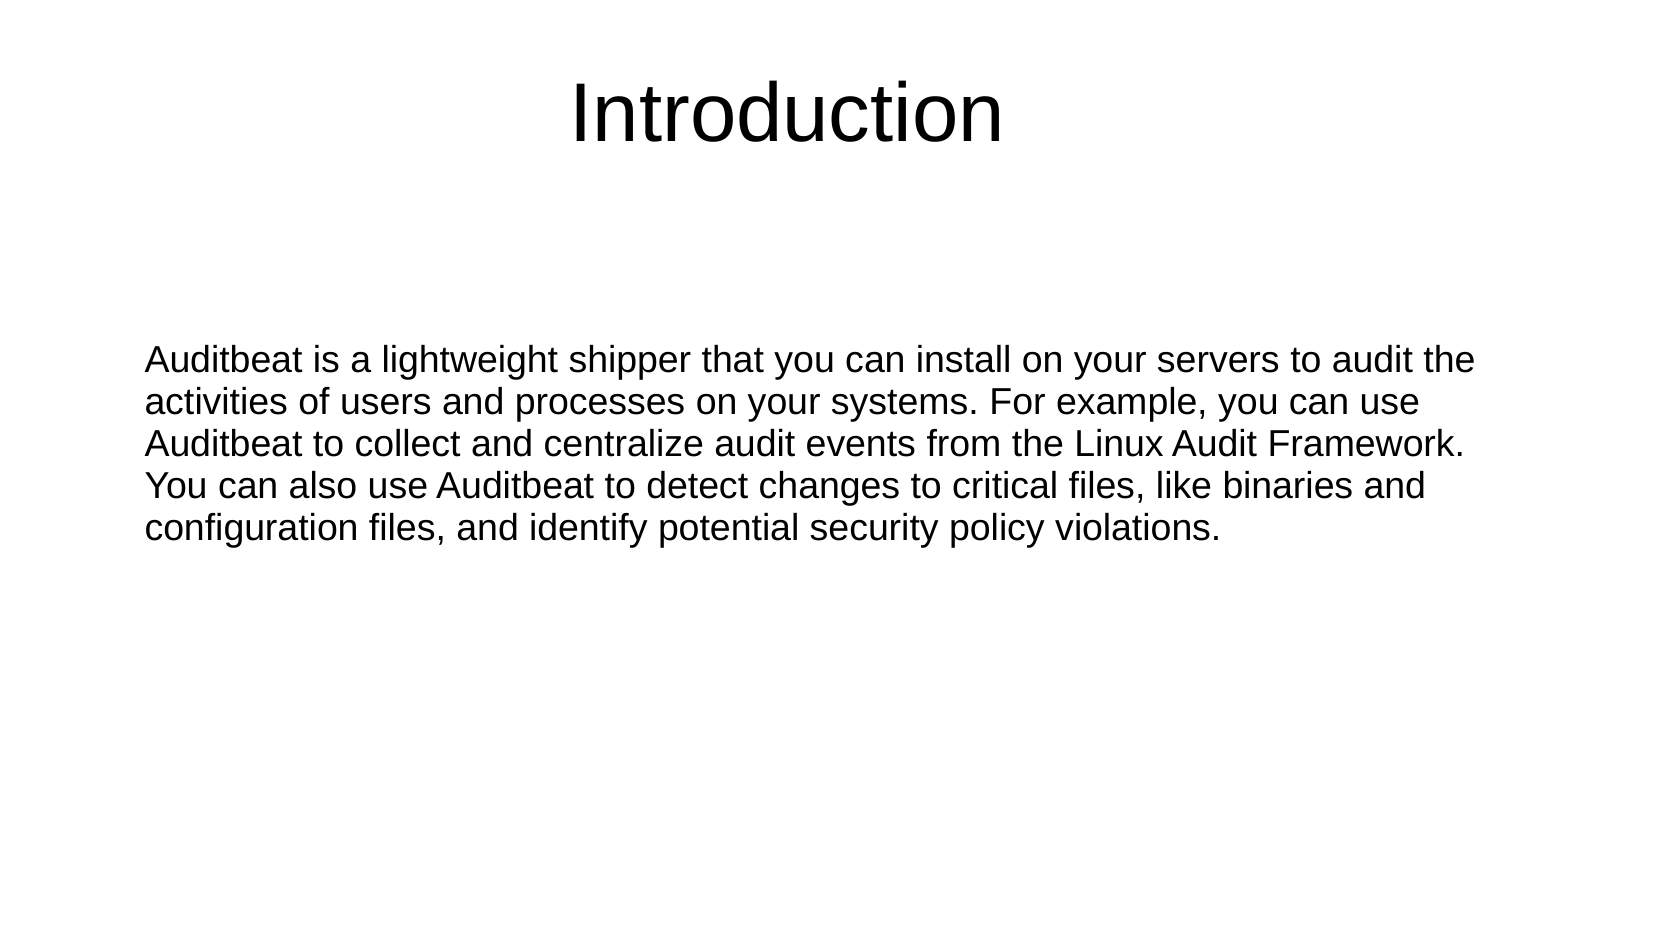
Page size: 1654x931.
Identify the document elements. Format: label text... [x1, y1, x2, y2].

text_box Introduction [555, 59, 1099, 260]
text_box Auditbeat is a lightweight shipper that you can install on your servers to audit the activities of users and processes on your systems. For example, you can use Auditbeat to collect and centralize audit events from the Linux Audit Framework. You can also use Auditbeat to detect changes to critical files, like binaries and configuration files, and identify potential security policy violations. [129, 331, 1524, 724]
